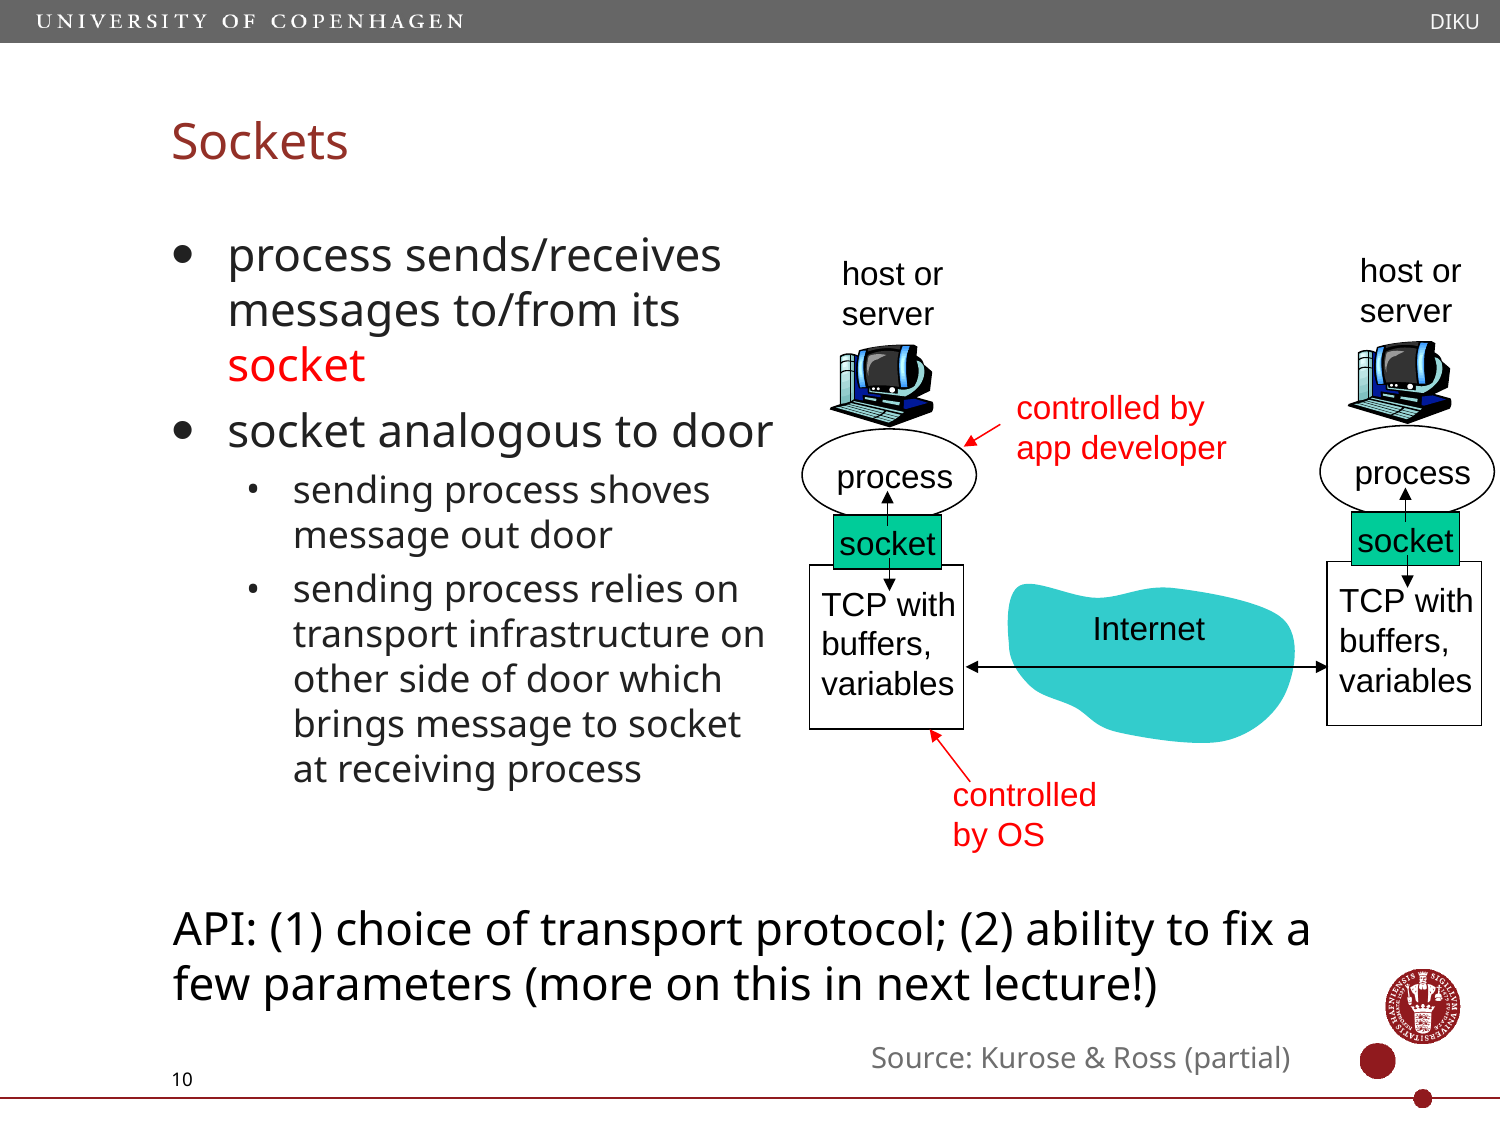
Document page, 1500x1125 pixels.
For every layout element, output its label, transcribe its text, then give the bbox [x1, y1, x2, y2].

text_box process [1339, 443, 1487, 500]
text_box Source: Kurose & Ross (partial) [856, 1031, 1424, 1083]
text_box TCP with buffers, variables [1324, 571, 1490, 707]
text_box API: (1) choice of transport protocol; (2) ability to fix a few parameters (more on this in next lecture!) [158, 891, 1412, 1024]
picture [0, 910, 1500, 1122]
text_box DIKU [469, 0, 1495, 43]
picture [1347, 340, 1454, 425]
picture [829, 343, 936, 428]
text_box controlled by OS [937, 765, 1113, 901]
text_box [1015, 668, 1294, 743]
text_box host or server [827, 244, 959, 341]
text_box socket [1351, 511, 1460, 566]
text_box <number> [171, 1067, 522, 1092]
title Sockets [171, 75, 1329, 171]
text_box controlled by app developer [1001, 378, 1243, 474]
text_box host or server [1345, 241, 1477, 337]
list process sends/receives messages to/from its socket socket analogous to door sending process shoves message out door sending process relies on transport infrastructure on other side of door which brings message to socket at receiving process [171, 225, 786, 891]
text_box process [821, 447, 969, 503]
text_box Internet [1077, 599, 1221, 655]
text_box [1007, 583, 1295, 666]
text_box socket [833, 515, 942, 569]
text_box TCP with buffers, variables [806, 574, 972, 711]
